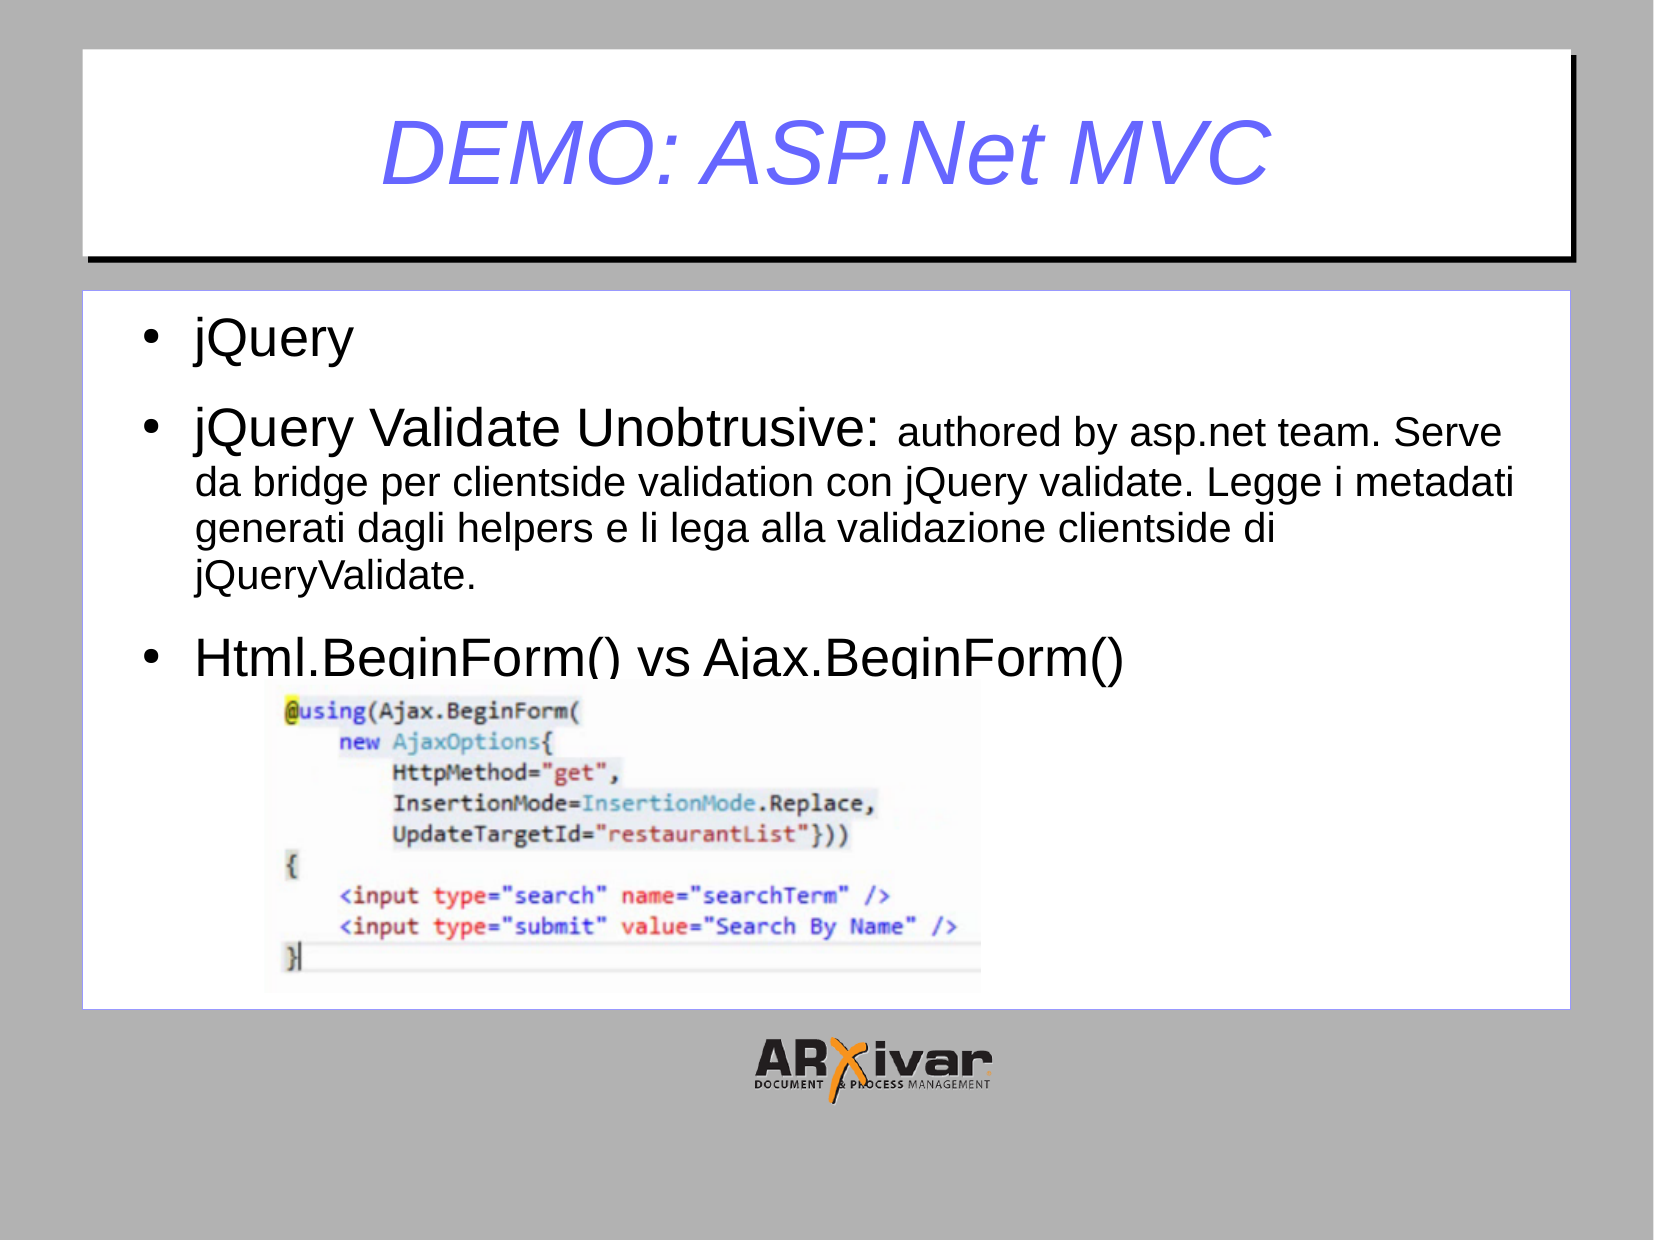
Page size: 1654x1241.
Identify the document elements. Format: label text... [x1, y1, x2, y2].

list jQuery jQuery Validate Unobtrusive: authored by asp.net team. Serve da bridge per clientside validation con jQuery validate. Legge i metadati generati dagli helpers e li lega alla validazione clientside di jQueryValidate. Html.BeginForm() vs Ajax.BeginForm() [82, 290, 1571, 1010]
picture [755, 1031, 993, 1111]
picture [264, 679, 981, 993]
title DEMO: ASP.Net MVC [82, 49, 1571, 257]
